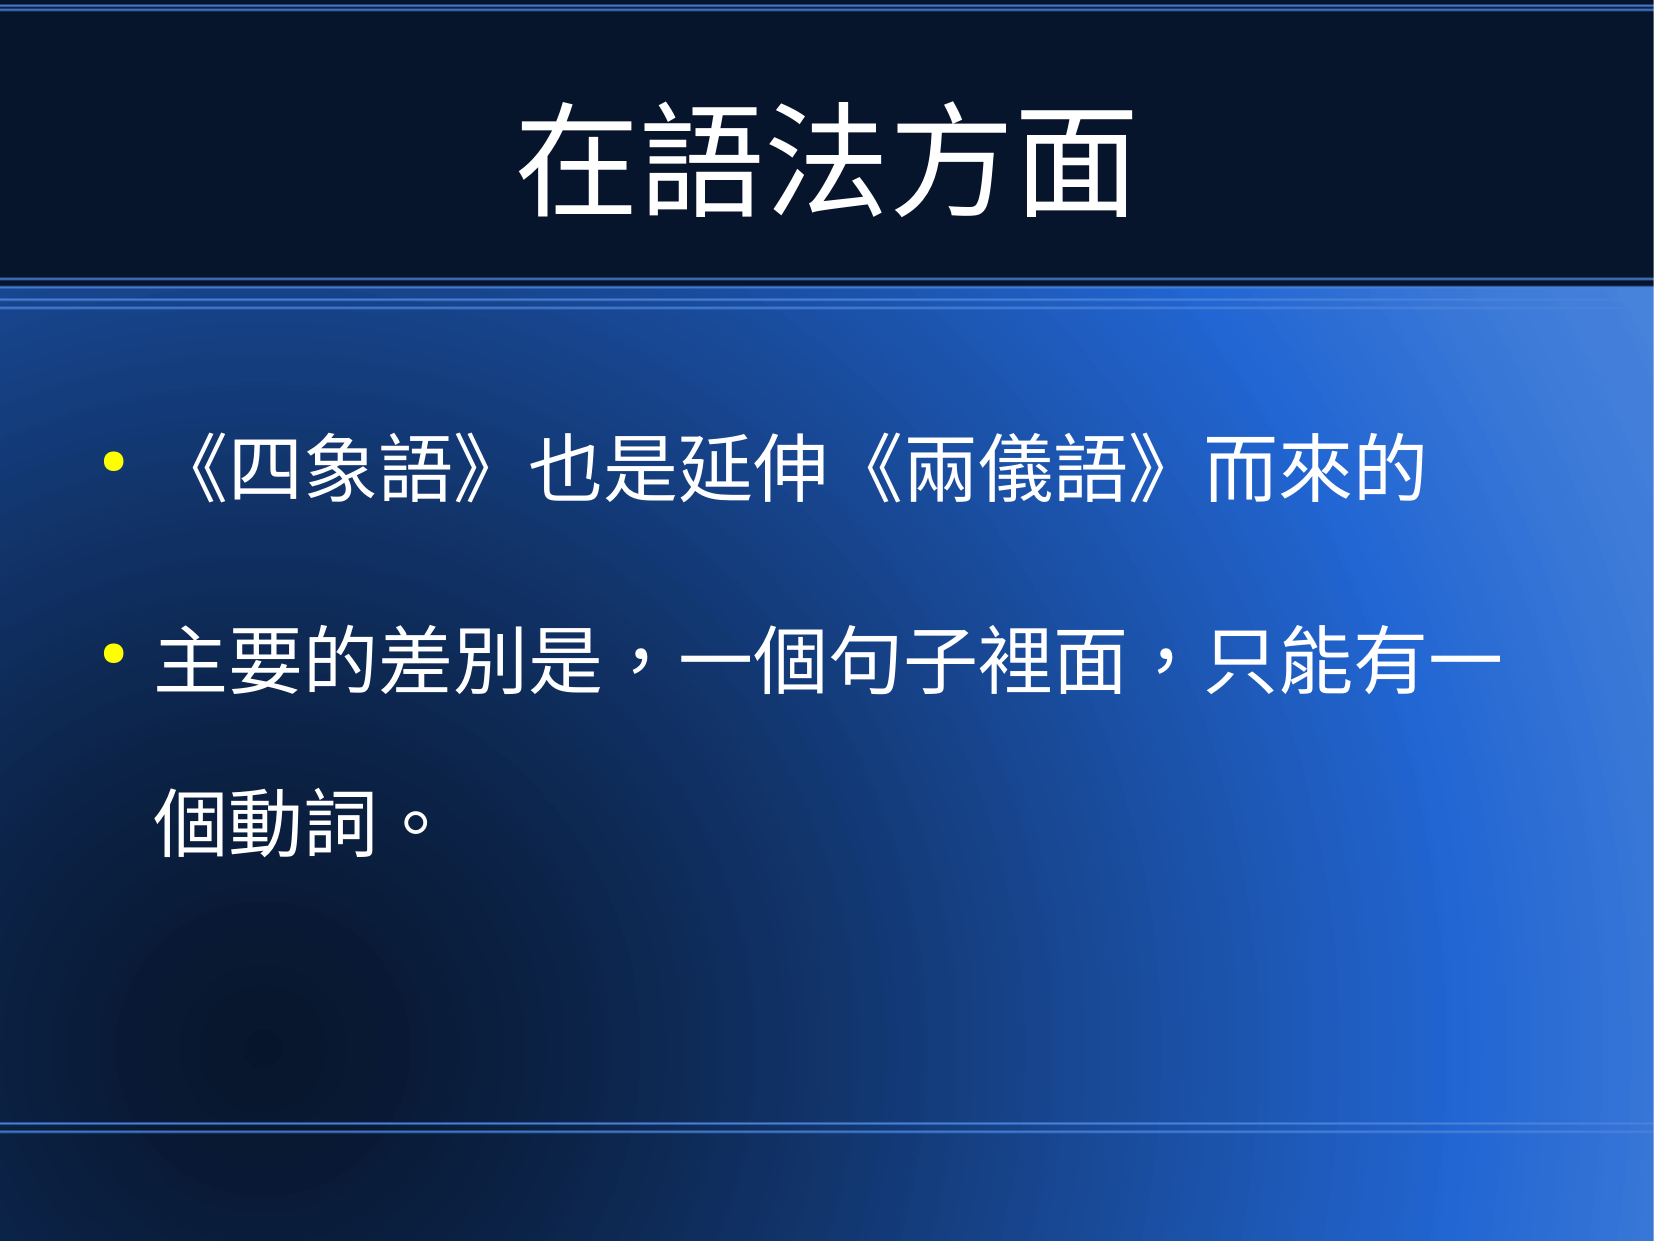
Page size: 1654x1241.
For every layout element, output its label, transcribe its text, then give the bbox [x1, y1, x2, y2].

picture [0, 0, 1654, 1241]
title 在語法方面 [82, 49, 1571, 257]
list 《四象語》也是延伸《兩儀語》而來的 主要的差別是，一個句子裡面，只能有一個動詞。 [82, 355, 1571, 1241]
